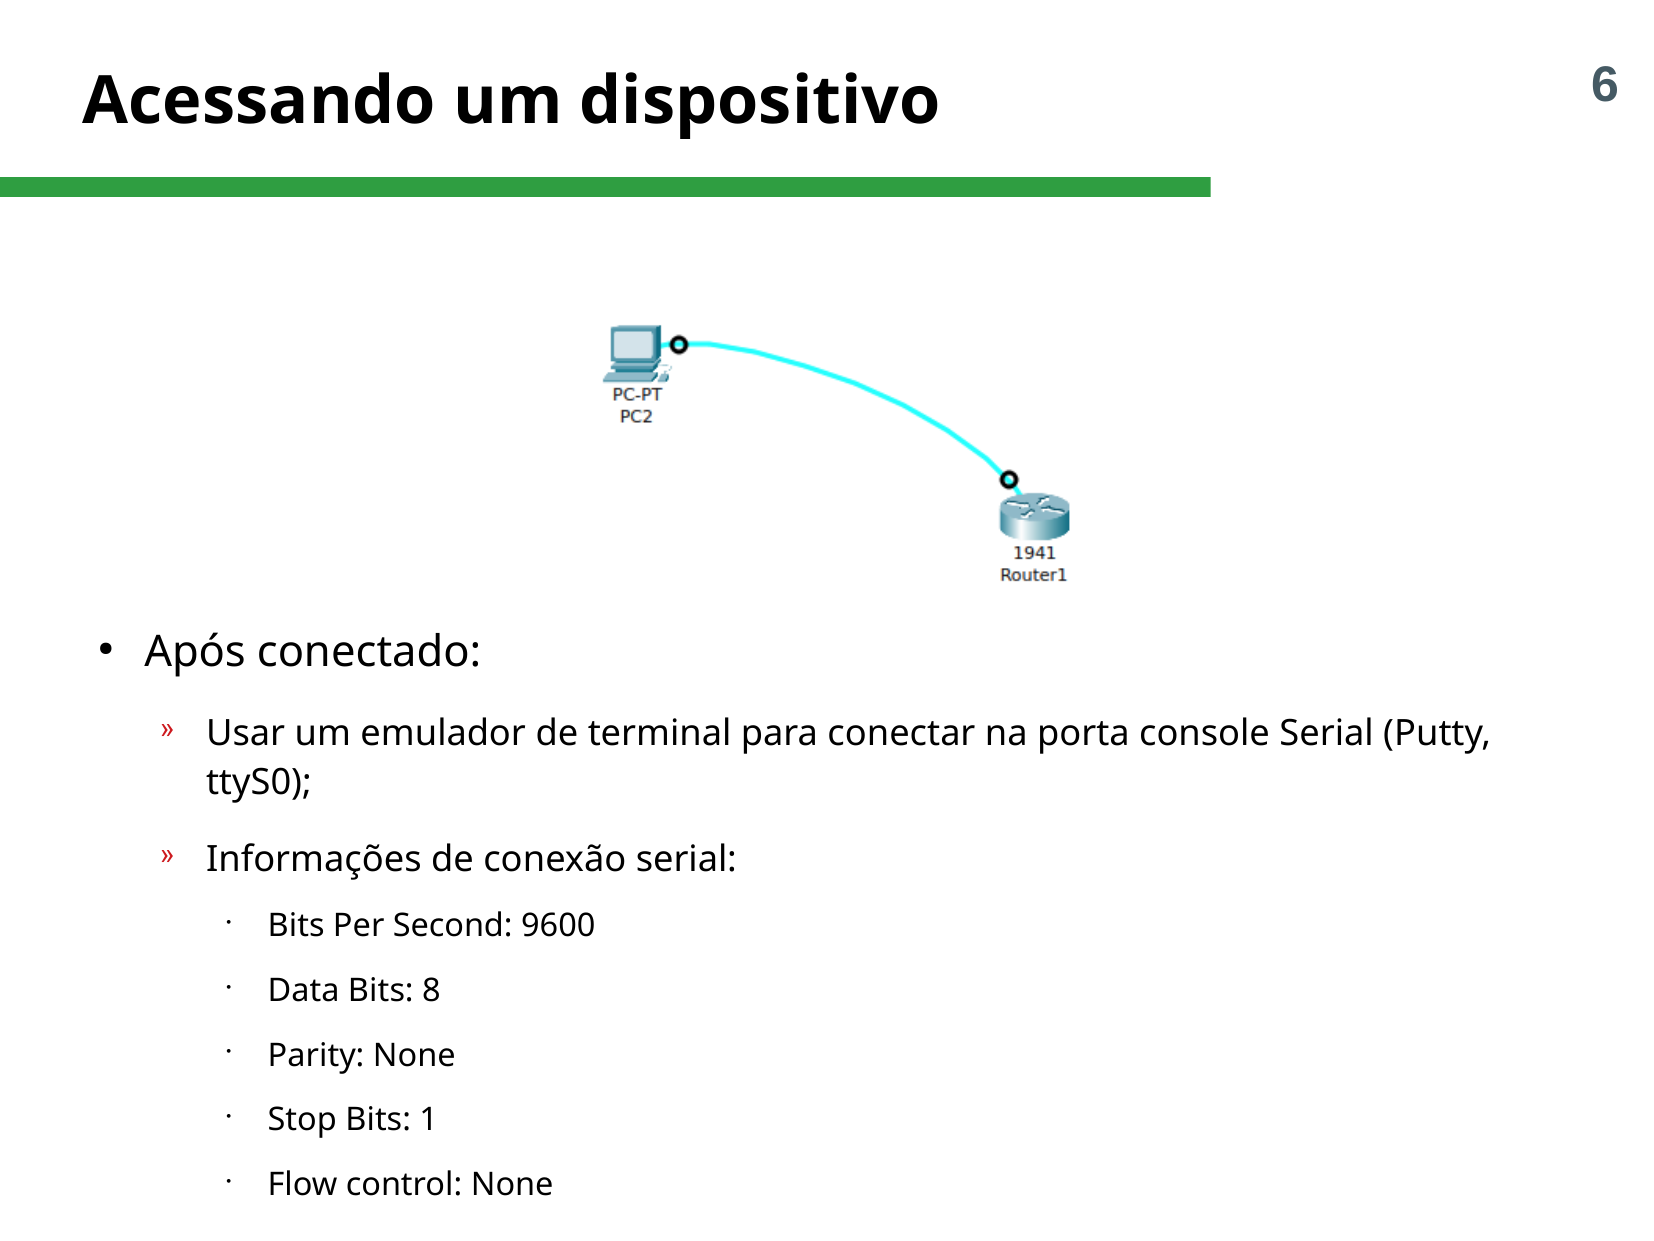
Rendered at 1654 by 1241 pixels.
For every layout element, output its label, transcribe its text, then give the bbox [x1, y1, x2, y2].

picture [547, 211, 1115, 680]
list Após conectado: Usar um emulador de terminal para conectar na porta console Serial (Putty, ttyS0); Informações de conexão serial: Bits Per Second: 9600 Data Bits: 8 Parity: None Stop Bits: 1 Flow control: None [82, 620, 1571, 1211]
title Acessando um dispositivo [82, 0, 1152, 202]
